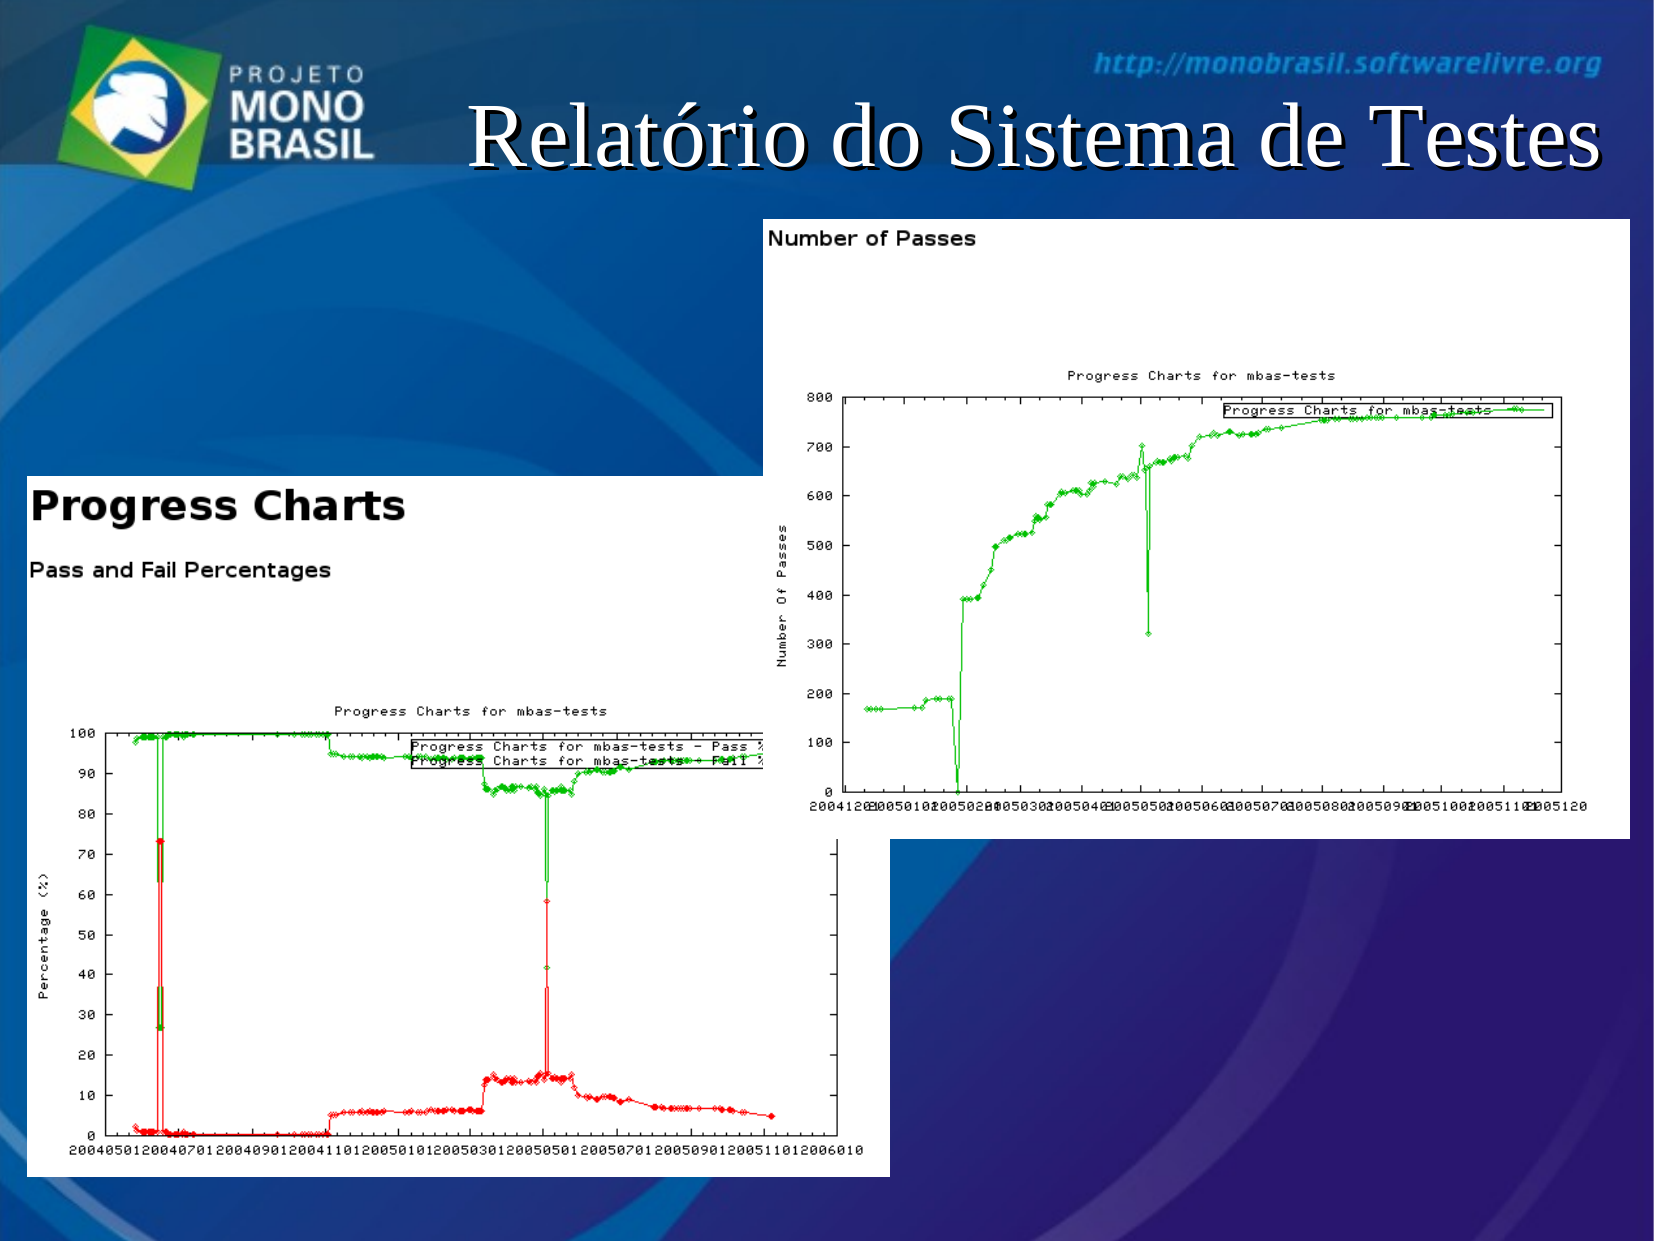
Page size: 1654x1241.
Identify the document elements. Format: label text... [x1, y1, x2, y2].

title Relatório do Sistema de Testes [192, 32, 1605, 240]
picture [0, 0, 1654, 1241]
